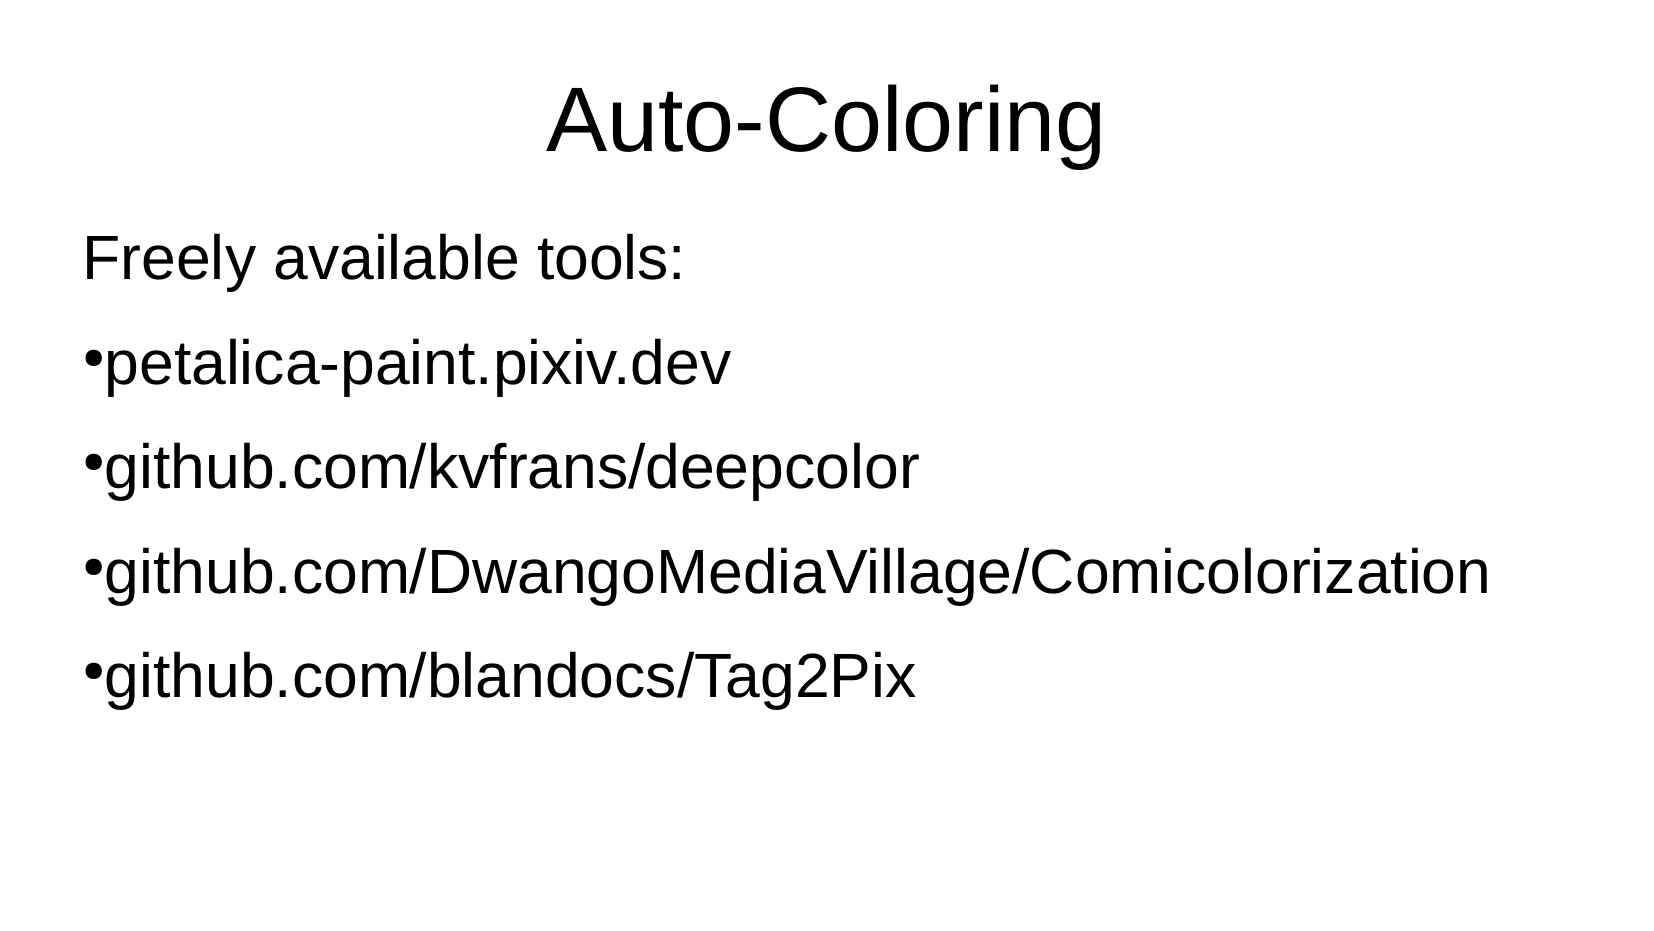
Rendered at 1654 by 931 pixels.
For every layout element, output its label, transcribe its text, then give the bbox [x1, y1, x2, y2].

title Auto-Coloring [82, 37, 1571, 193]
list Freely available tools: petalica-paint.pixiv.dev github.com/kvfrans/deepcolor github.com/DwangoMediaVillage/Comicolorization github.com/blandocs/Tag2Pix [82, 217, 1571, 758]
